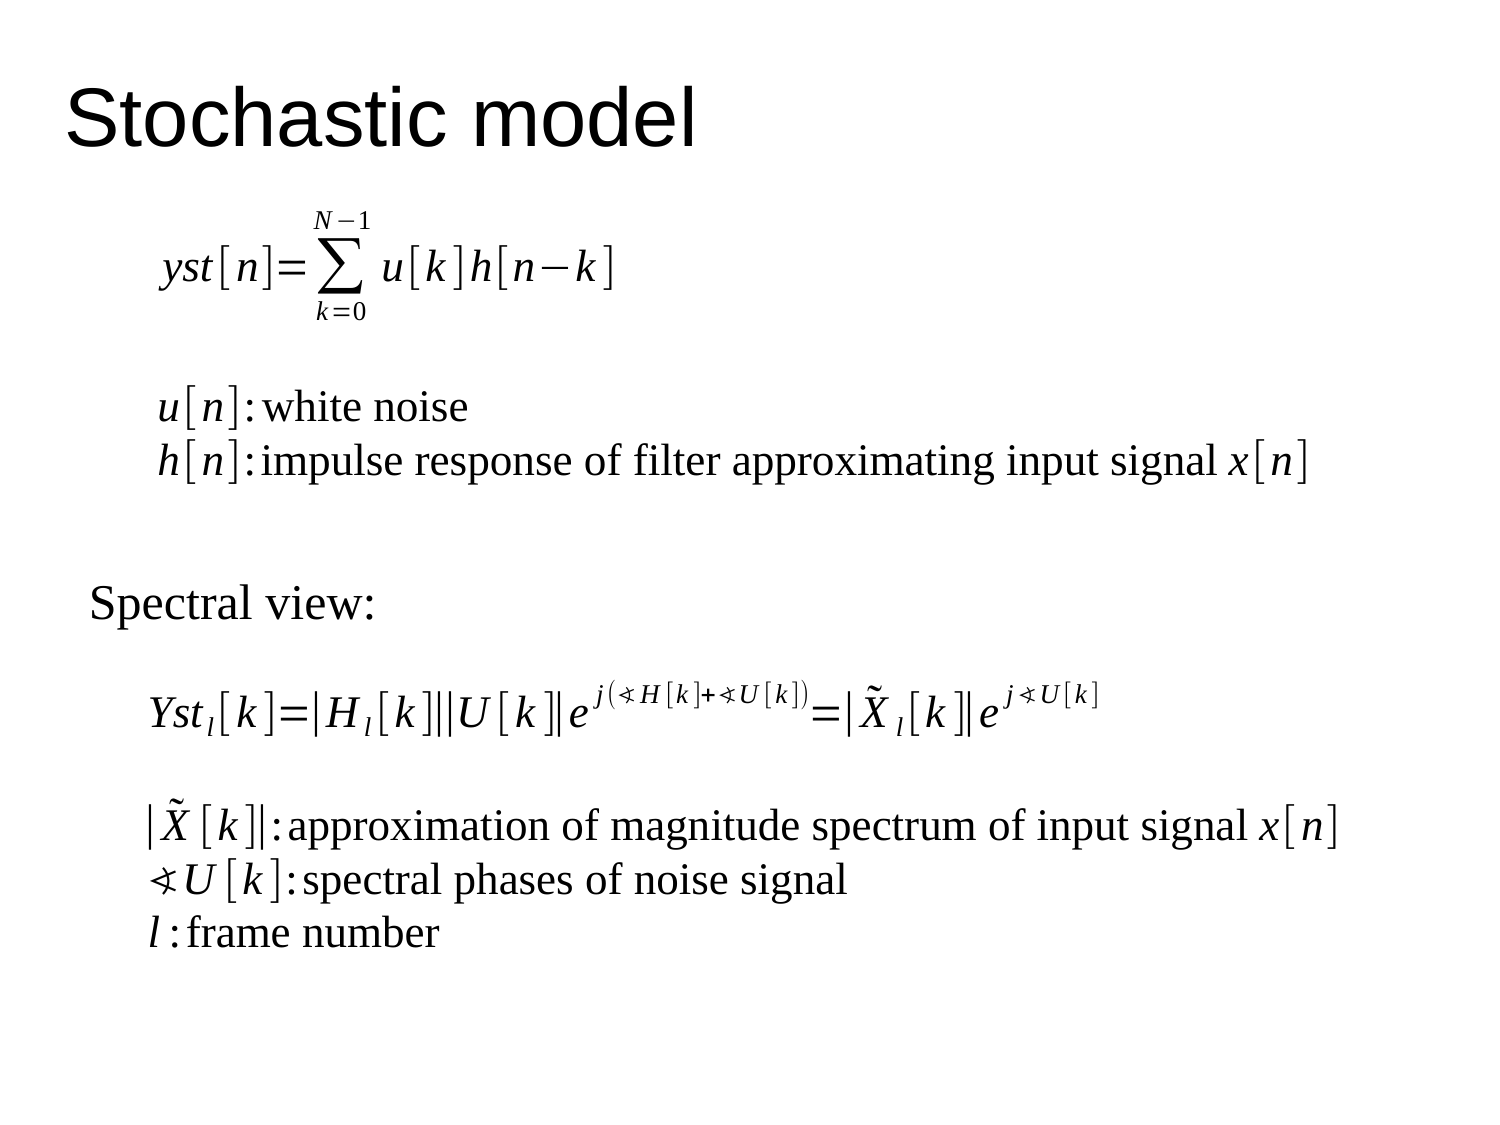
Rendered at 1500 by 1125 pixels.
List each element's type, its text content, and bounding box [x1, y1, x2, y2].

chart [151, 204, 1315, 538]
title Stochastic model [64, 23, 1415, 212]
chart [136, 679, 1345, 1010]
text_box Spectral view: [74, 567, 1391, 638]
